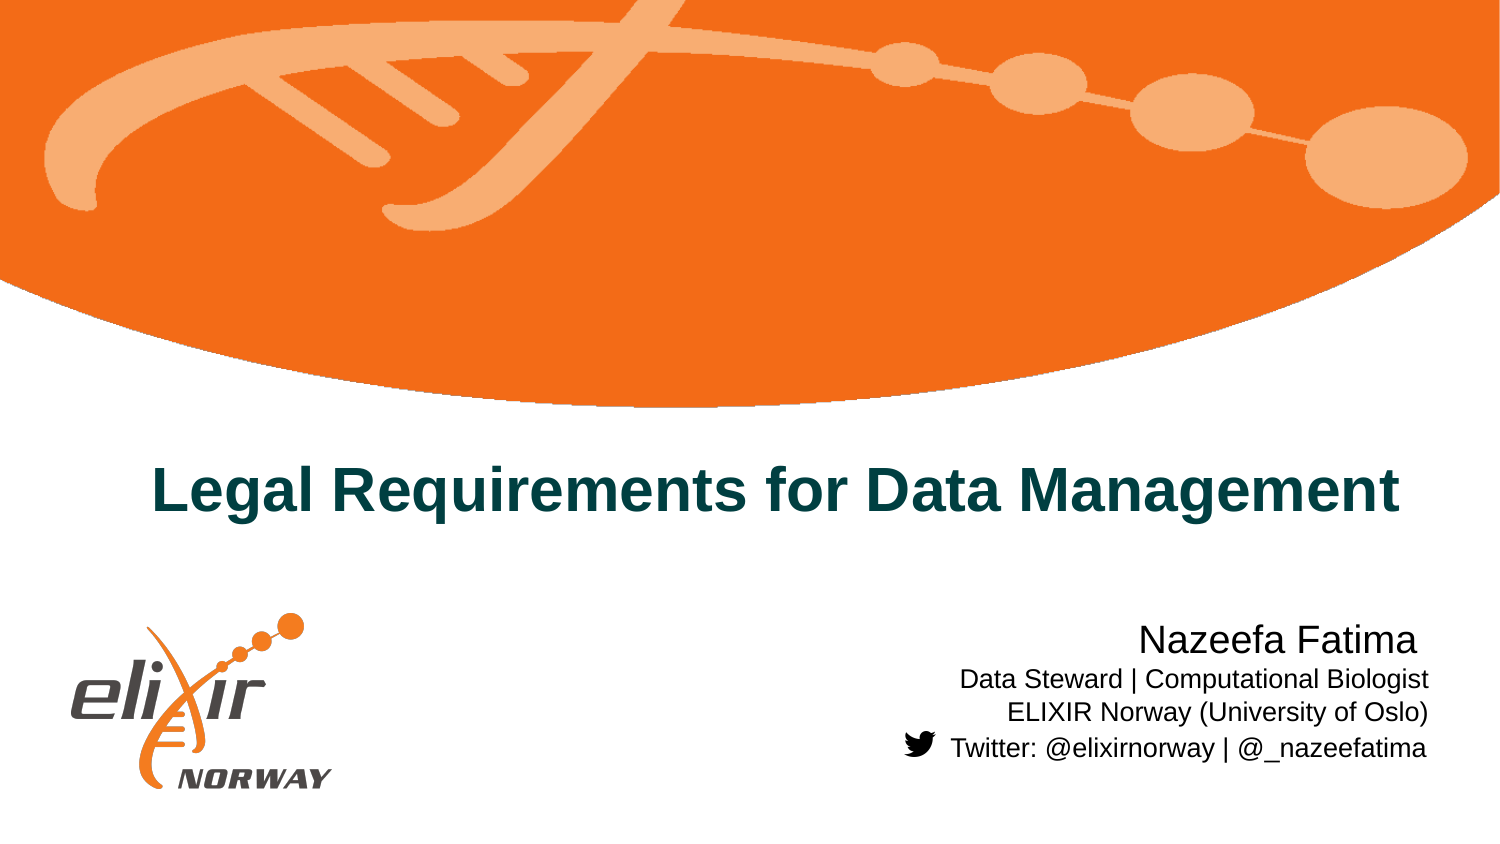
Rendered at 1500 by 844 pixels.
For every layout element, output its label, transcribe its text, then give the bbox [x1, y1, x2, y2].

title Legal Requirements for Data Management [124, 448, 1429, 600]
picture [0, 0, 1500, 789]
subtitle Twitter: @elixirnorway | @_nazeefatima [946, 730, 1431, 779]
subtitle Nazeefa Fatima Data Steward | Computational Biologist ELIXIR Norway (University of Oslo) [851, 566, 1429, 731]
